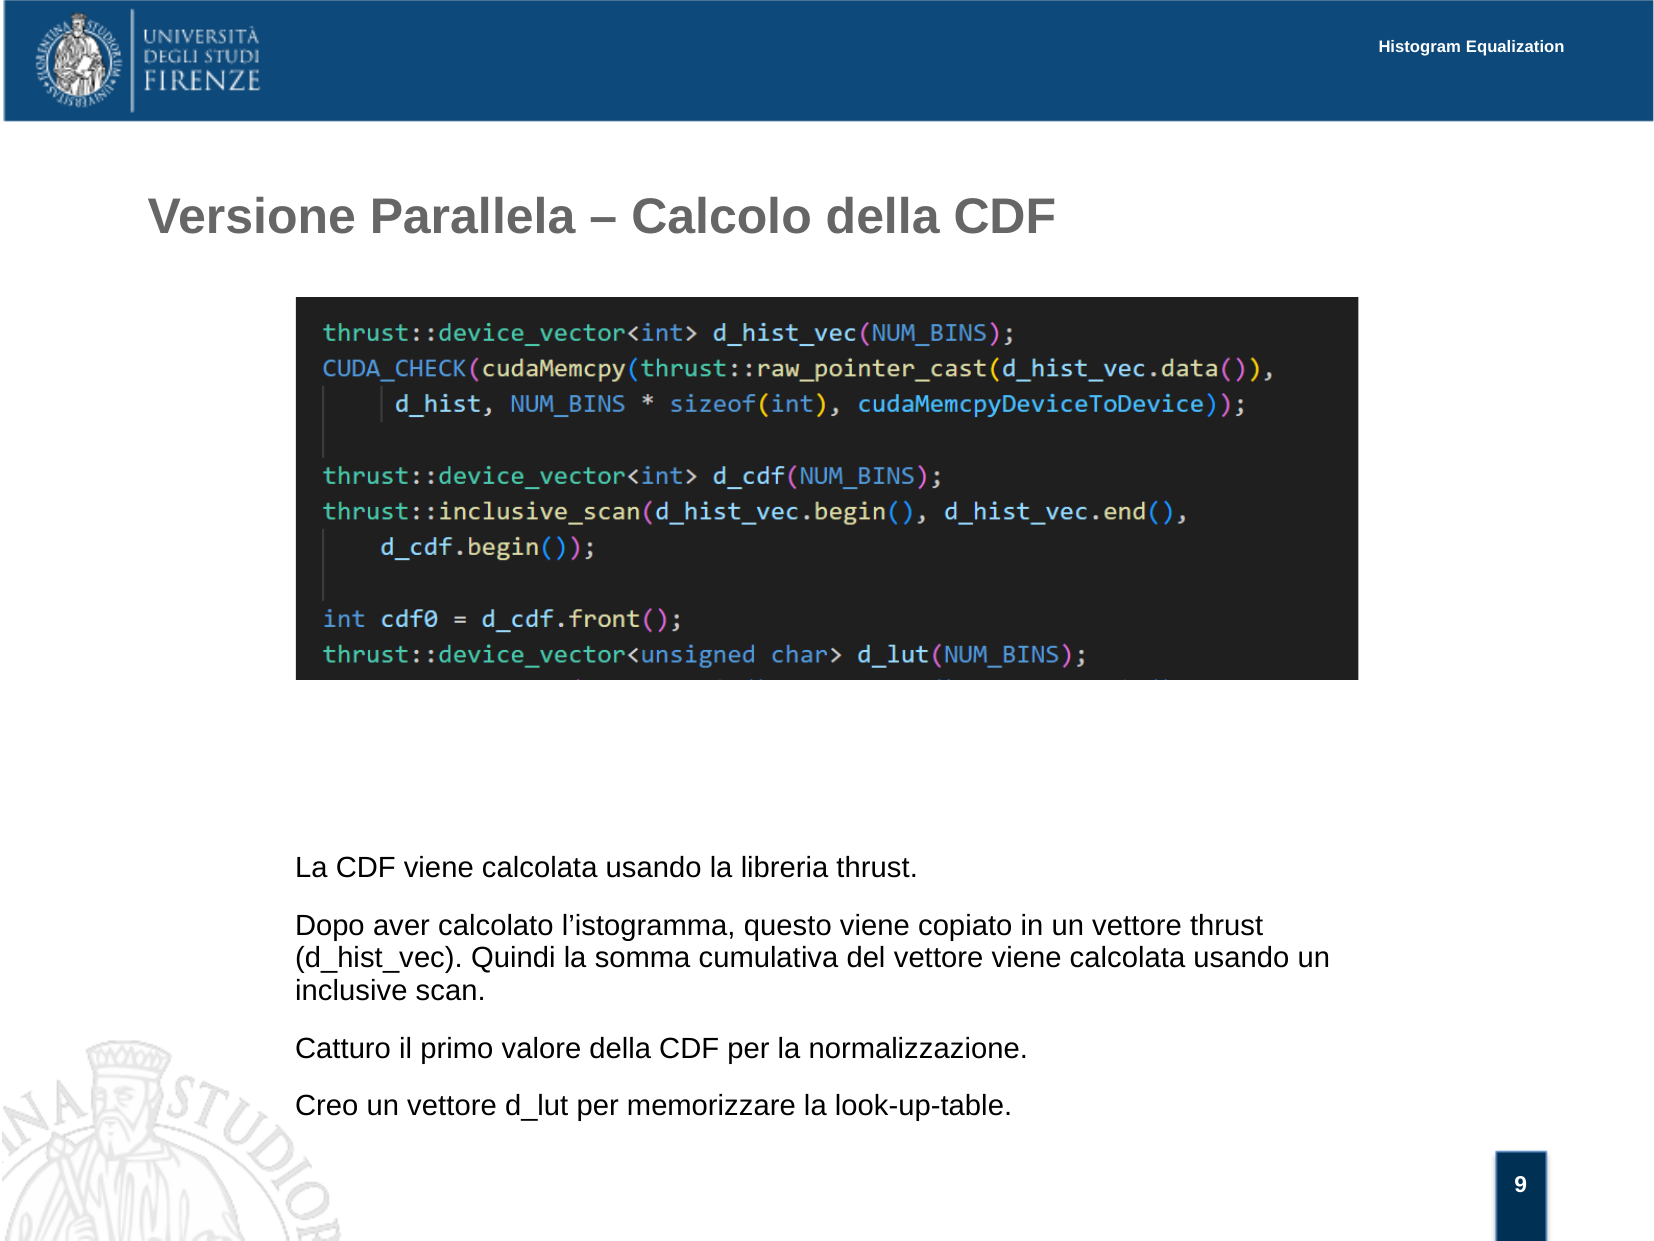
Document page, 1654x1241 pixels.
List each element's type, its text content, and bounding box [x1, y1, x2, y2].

text_box 9 [1505, 1160, 1536, 1208]
text_box Histogram Equalization [685, 13, 1565, 118]
text_box La CDF viene calcolata usando la libreria thrust. Dopo aver calcolato l’istogramma, questo viene copiato in un vettore thrust (d_hist_vec). Quindi la somma cumulativa del vettore viene calcolata usando un inclusive scan. Catturo il primo valore della CDF per la normalizzazione. Creo un vettore d_lut per memorizzare la look-up-table. [295, 850, 1359, 1123]
picture [2, 0, 1654, 1241]
text_box Versione Parallela – Calcolo della CDF [147, 118, 1601, 286]
